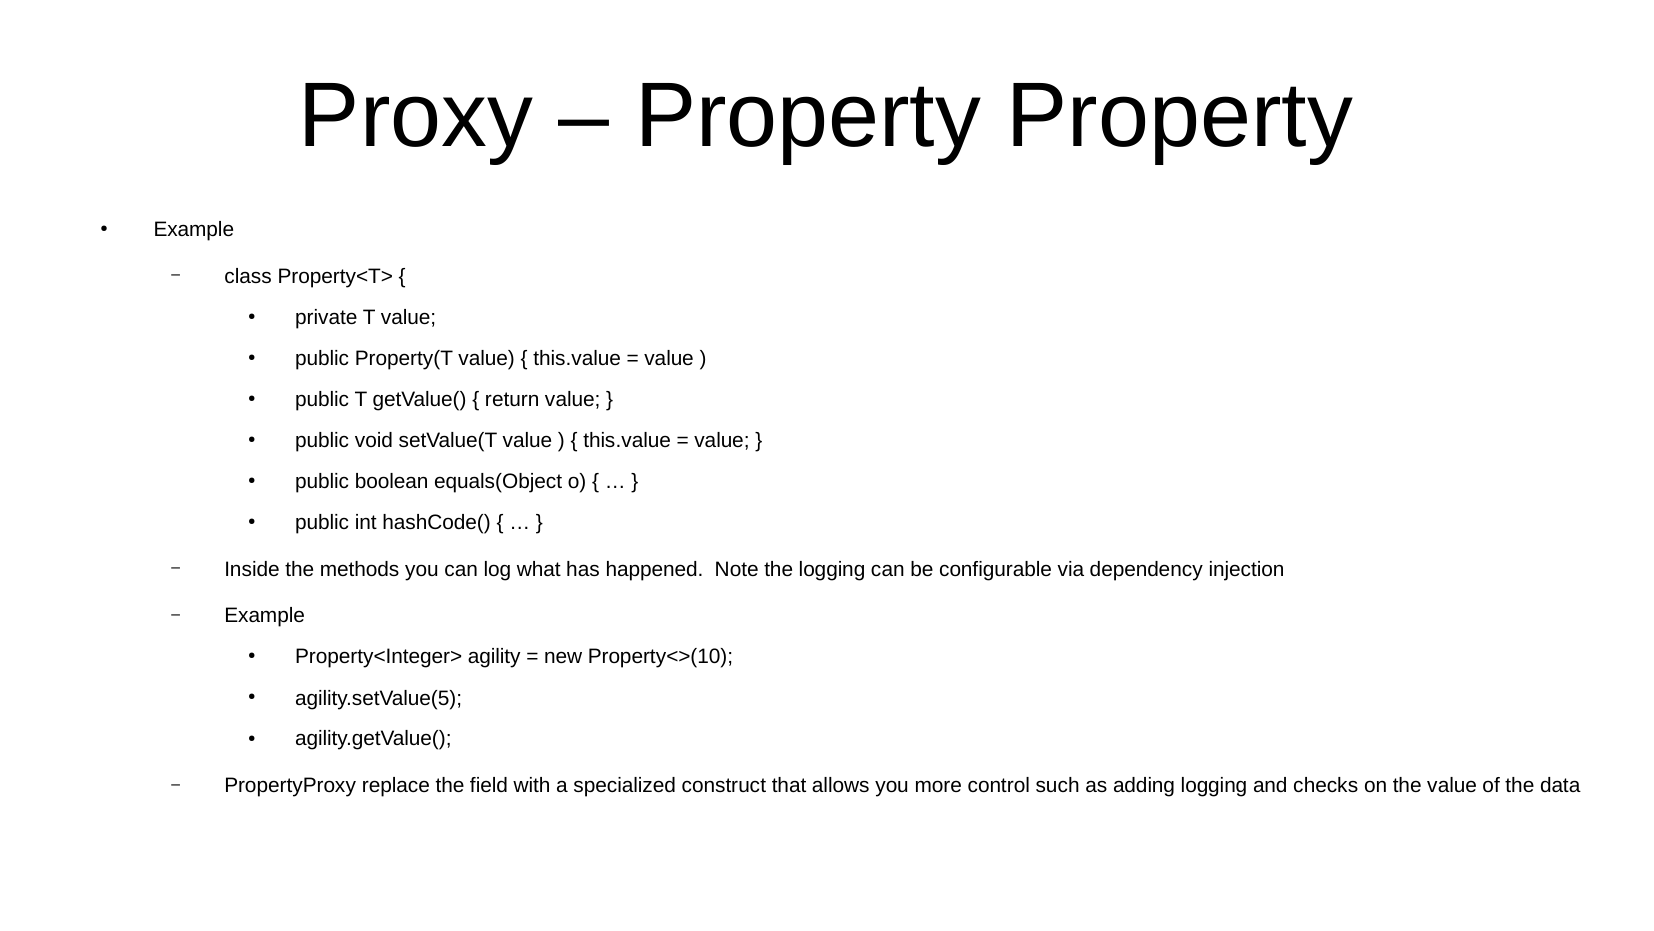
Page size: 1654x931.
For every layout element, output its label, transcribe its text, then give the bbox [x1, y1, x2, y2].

list Example class Property<T> { private T value; public Property(T value) { this.value = value ) public T getValue() { return value; } public void setValue(T value ) { this.value = value; } public boolean equals(Object o) { … } public int hashCode() { … } Inside the methods you can log what has happened. Note the logging can be configurable via dependency injection Example Property<Integer> agility = new Property<>(10); agility.setValue(5); agility.getValue(); PropertyProxy replace the field with a specialized construct that allows you more control such as adding logging and checks on the value of the data [82, 217, 1621, 916]
title Proxy – Property Property [82, 37, 1571, 193]
